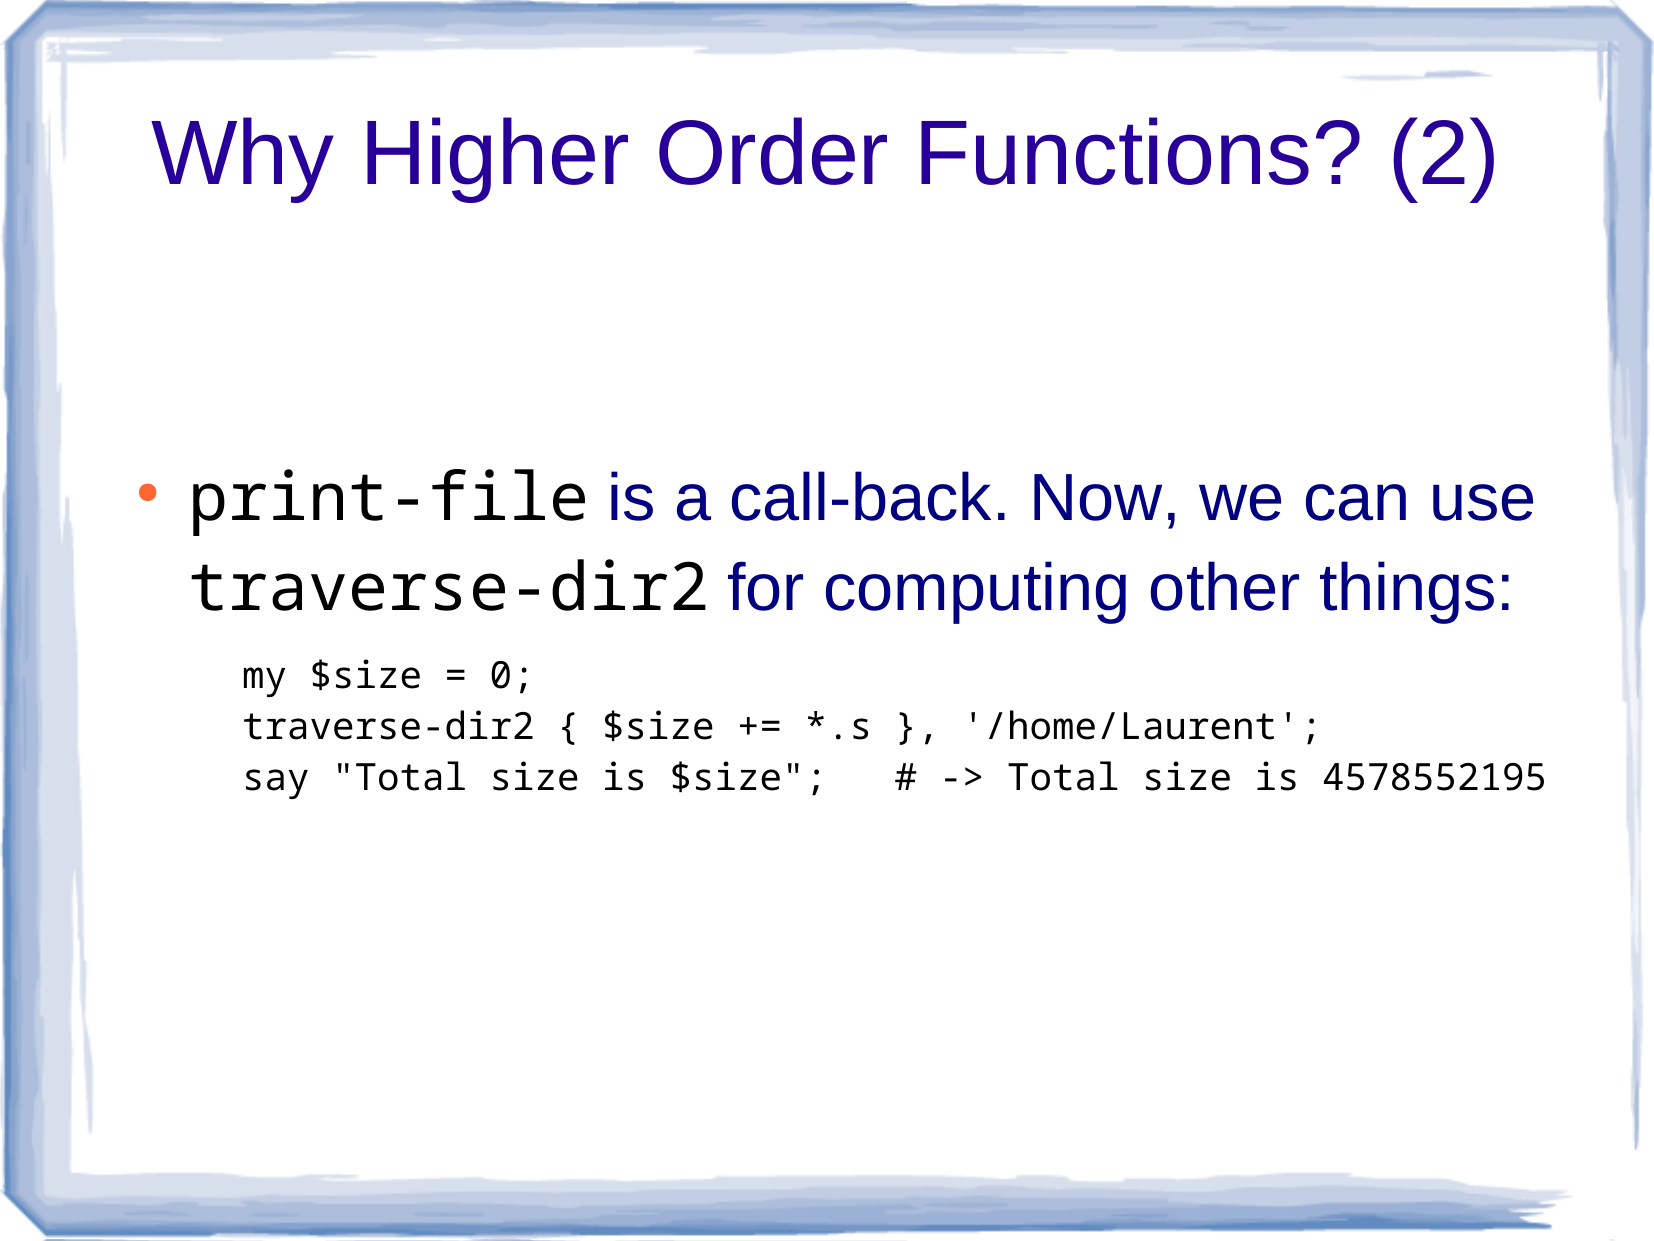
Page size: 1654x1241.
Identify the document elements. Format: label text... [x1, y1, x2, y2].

picture [0, 0, 1654, 1241]
title Why Higher Order Functions? (2) [82, 49, 1571, 257]
list print-file is a call-back. Now, we can use traverse-dir2 for computing other things: my $size = 0; traverse-dir2 { $size += *.s }, '/home/Laurent'; say "Total size is $size"; # -> Total size is 4578552195 [118, 271, 1571, 1100]
